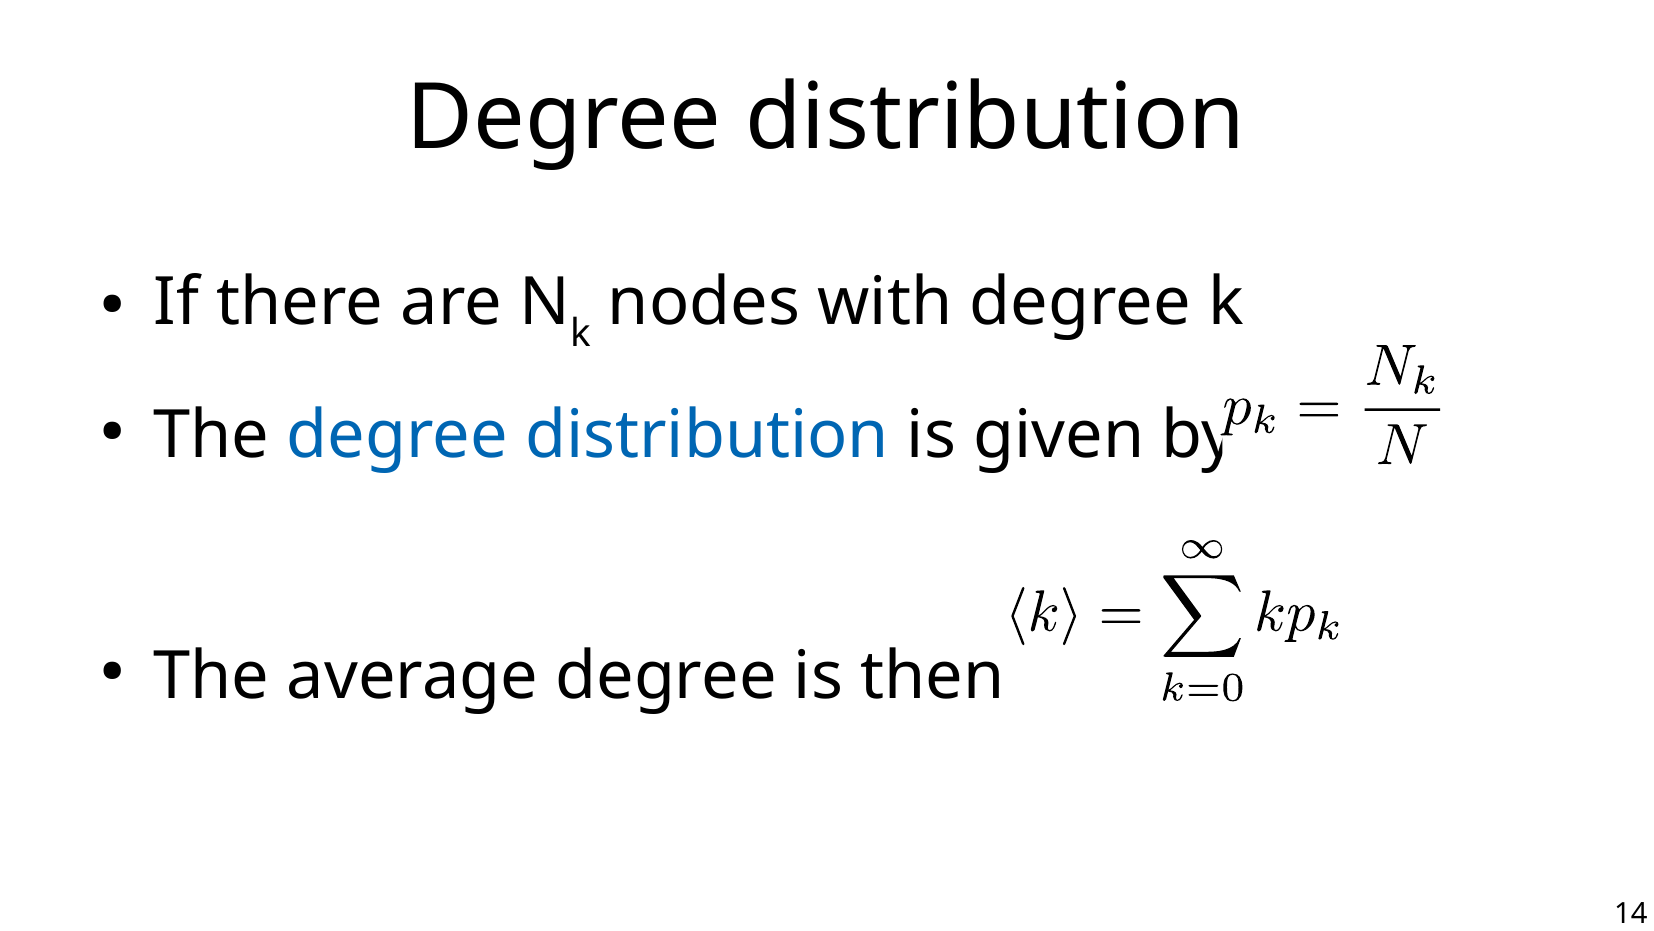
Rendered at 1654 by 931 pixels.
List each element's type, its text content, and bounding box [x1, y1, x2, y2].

text_box [1220, 345, 1441, 465]
list If there are Nk nodes with degree k The degree distribution is given by The average degree is then [82, 253, 1571, 793]
text_box [1005, 540, 1342, 702]
title Degree distribution [82, 1, 1571, 226]
